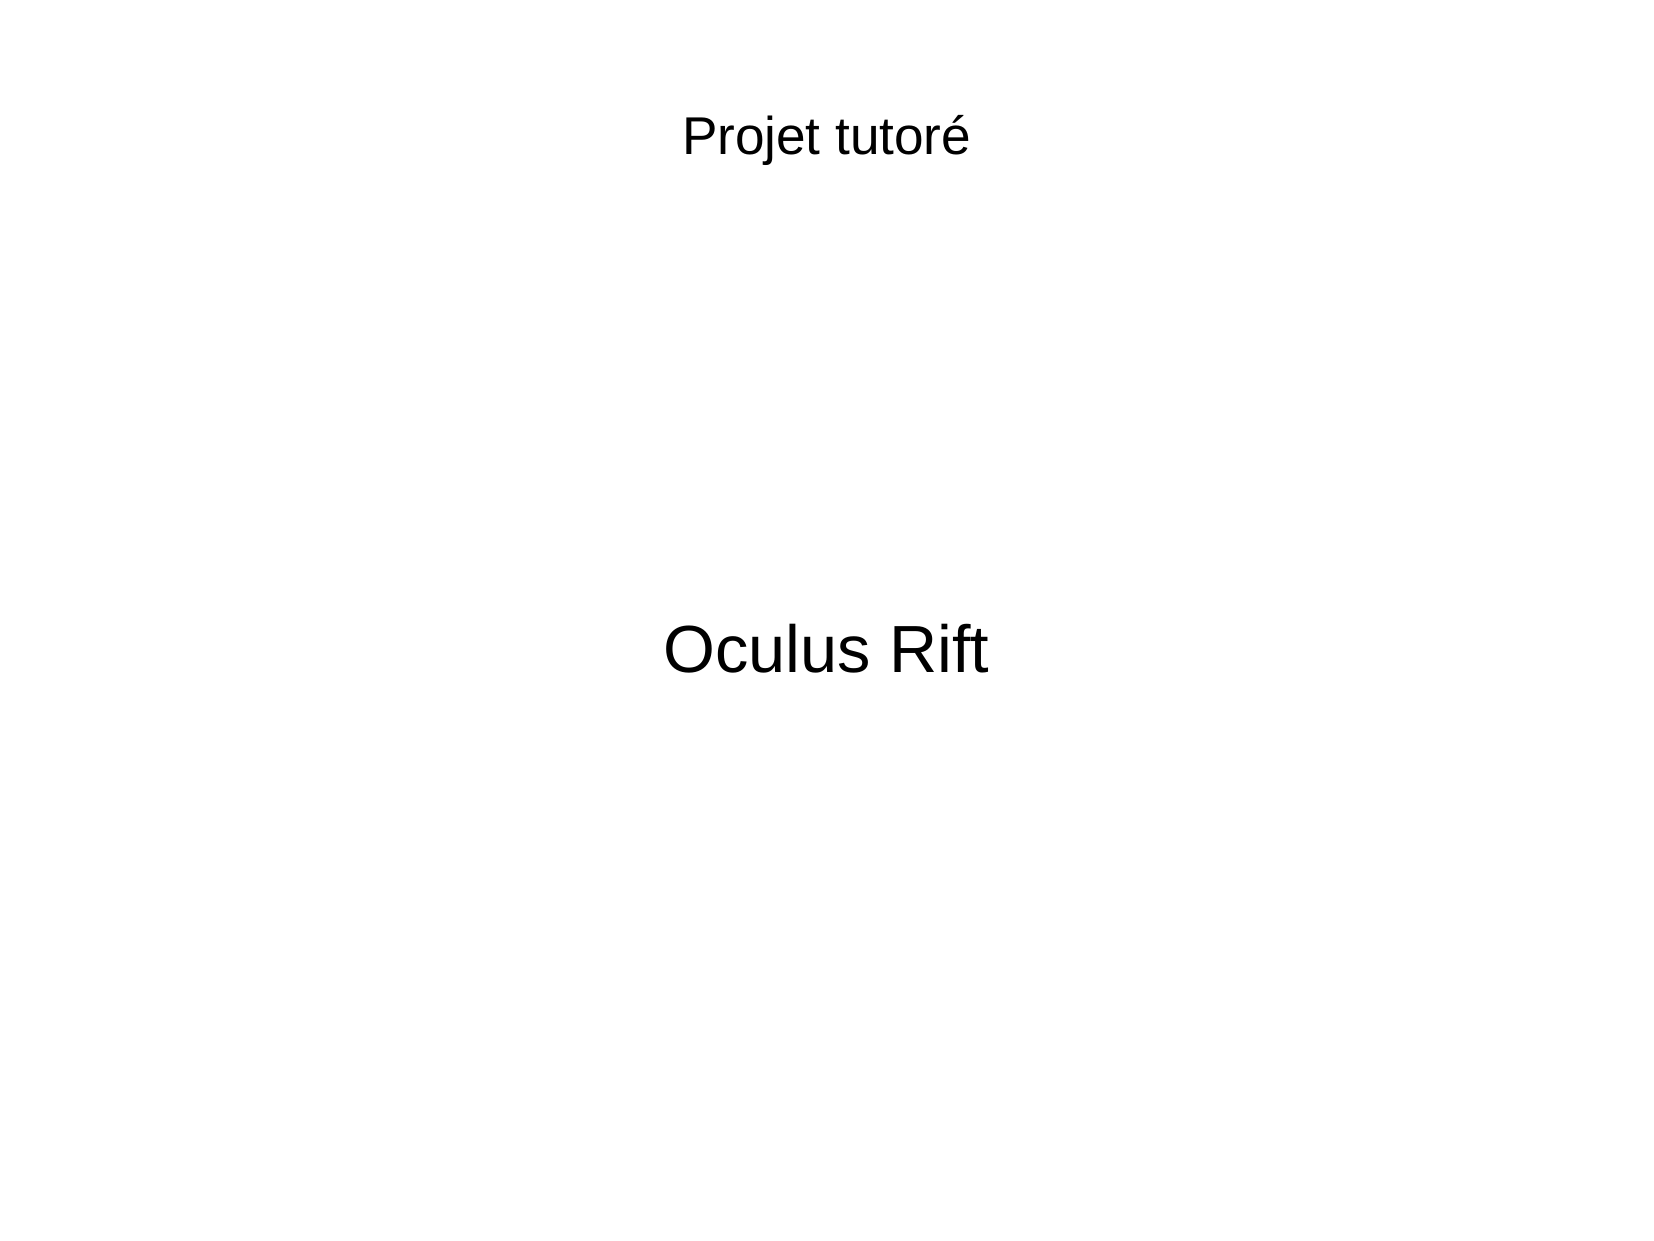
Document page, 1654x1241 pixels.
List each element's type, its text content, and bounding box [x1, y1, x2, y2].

subtitle Oculus Rift [82, 290, 1571, 1010]
title Projet tutoré [82, 49, 1571, 257]
